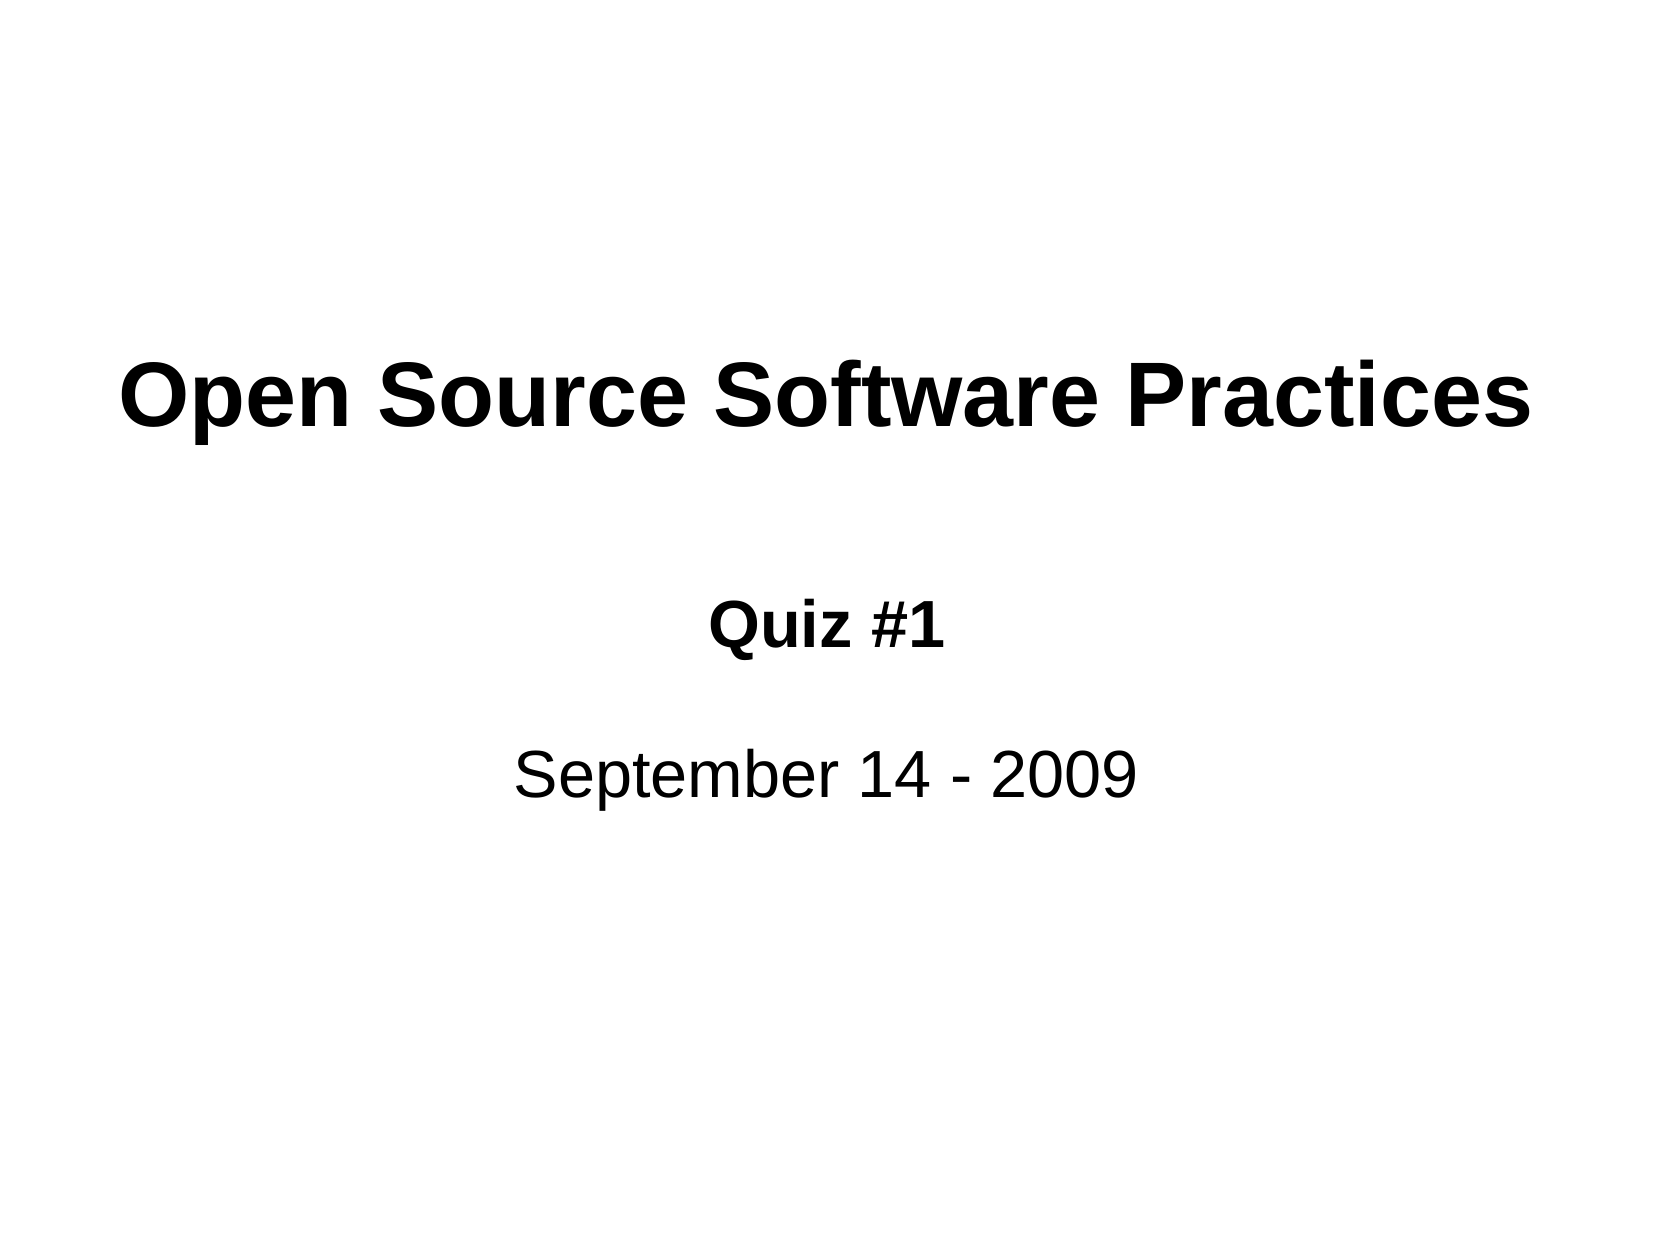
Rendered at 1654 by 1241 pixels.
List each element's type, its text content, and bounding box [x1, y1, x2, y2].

subtitle Quiz #1 September 14 - 2009 [82, 297, 1571, 1102]
